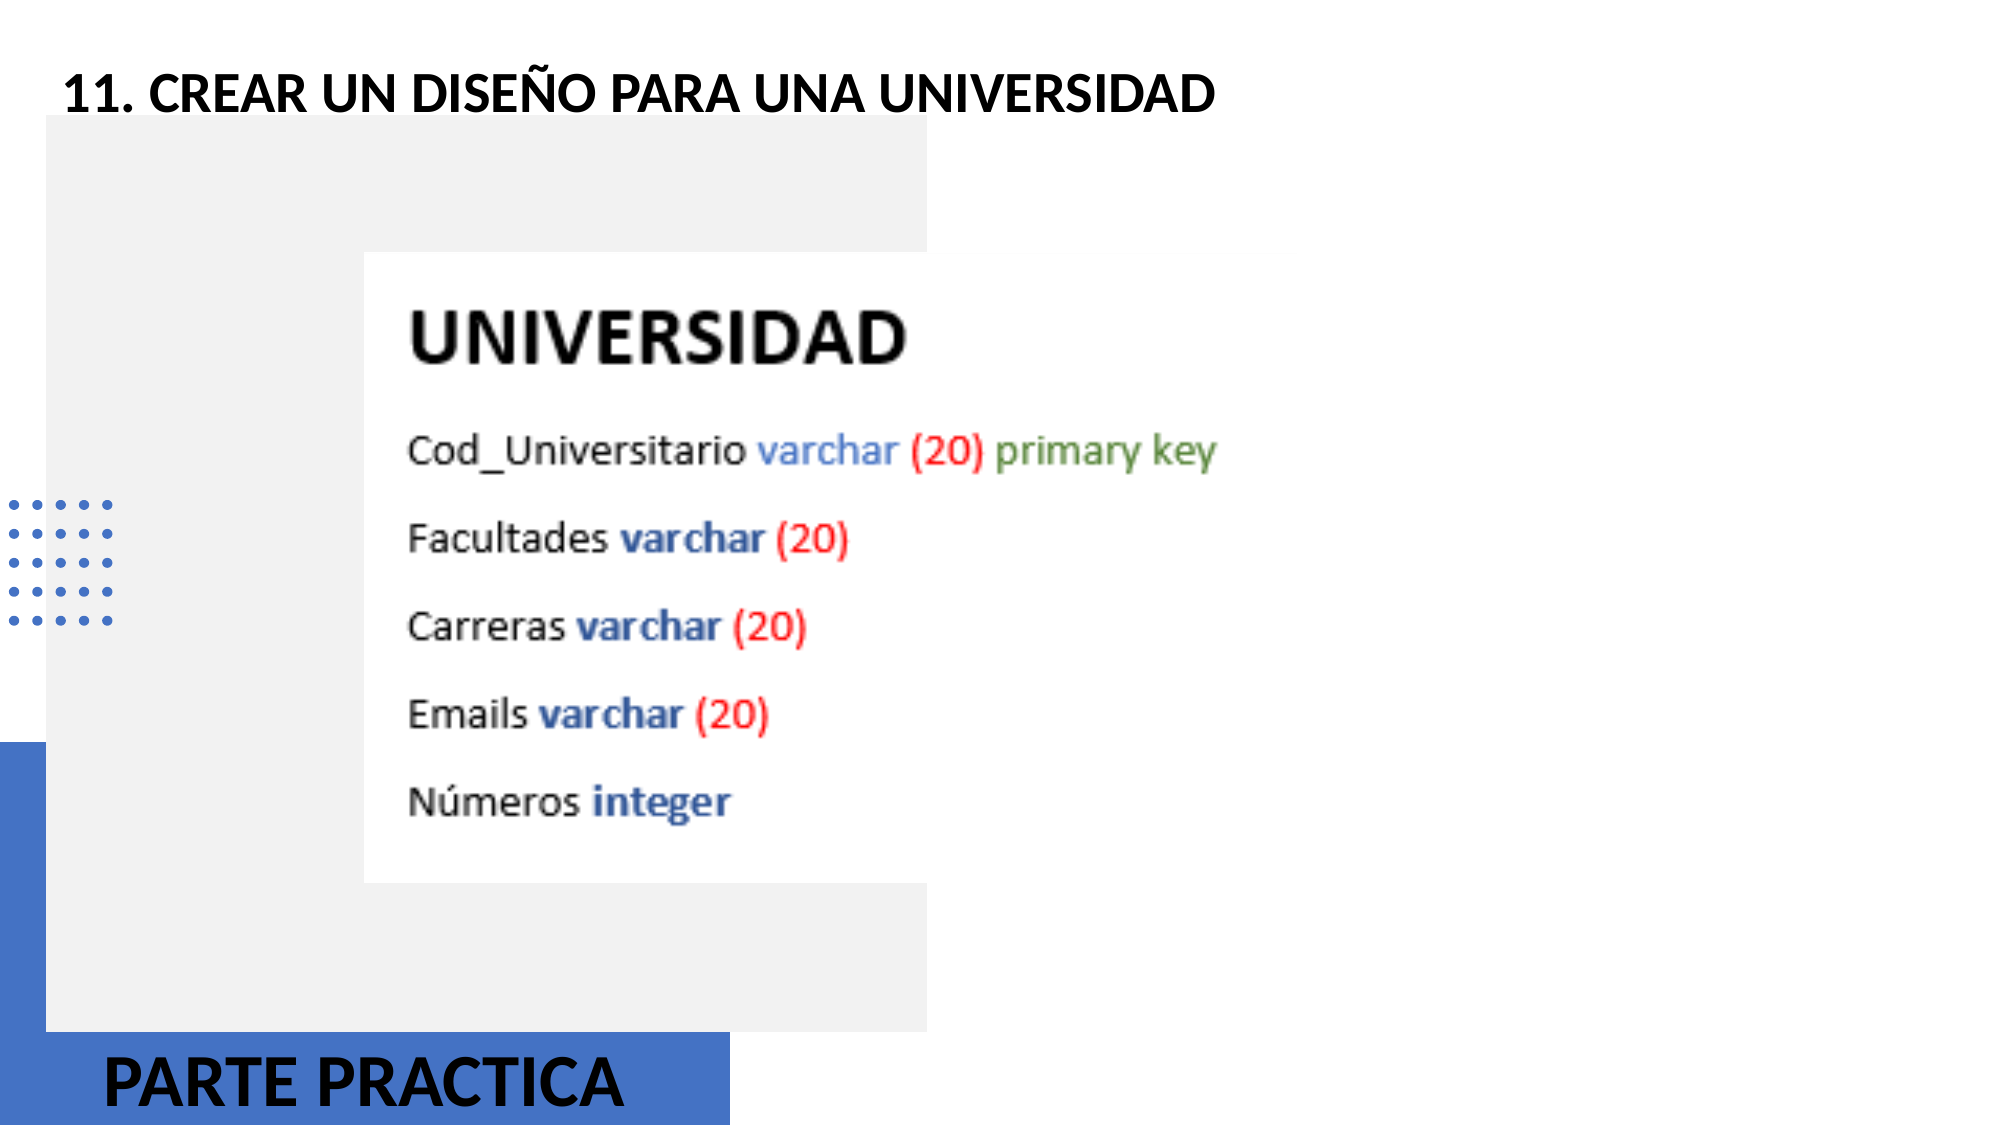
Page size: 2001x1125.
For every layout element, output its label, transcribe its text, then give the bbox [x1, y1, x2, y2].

text_box [0, 0, 2000, 1125]
picture [364, 252, 1297, 883]
text_box 11. CREAR UN DISEÑO PARA UNA UNIVERSIDAD [46, 46, 1502, 133]
text_box PARTE PRACTICA [89, 1024, 773, 1125]
